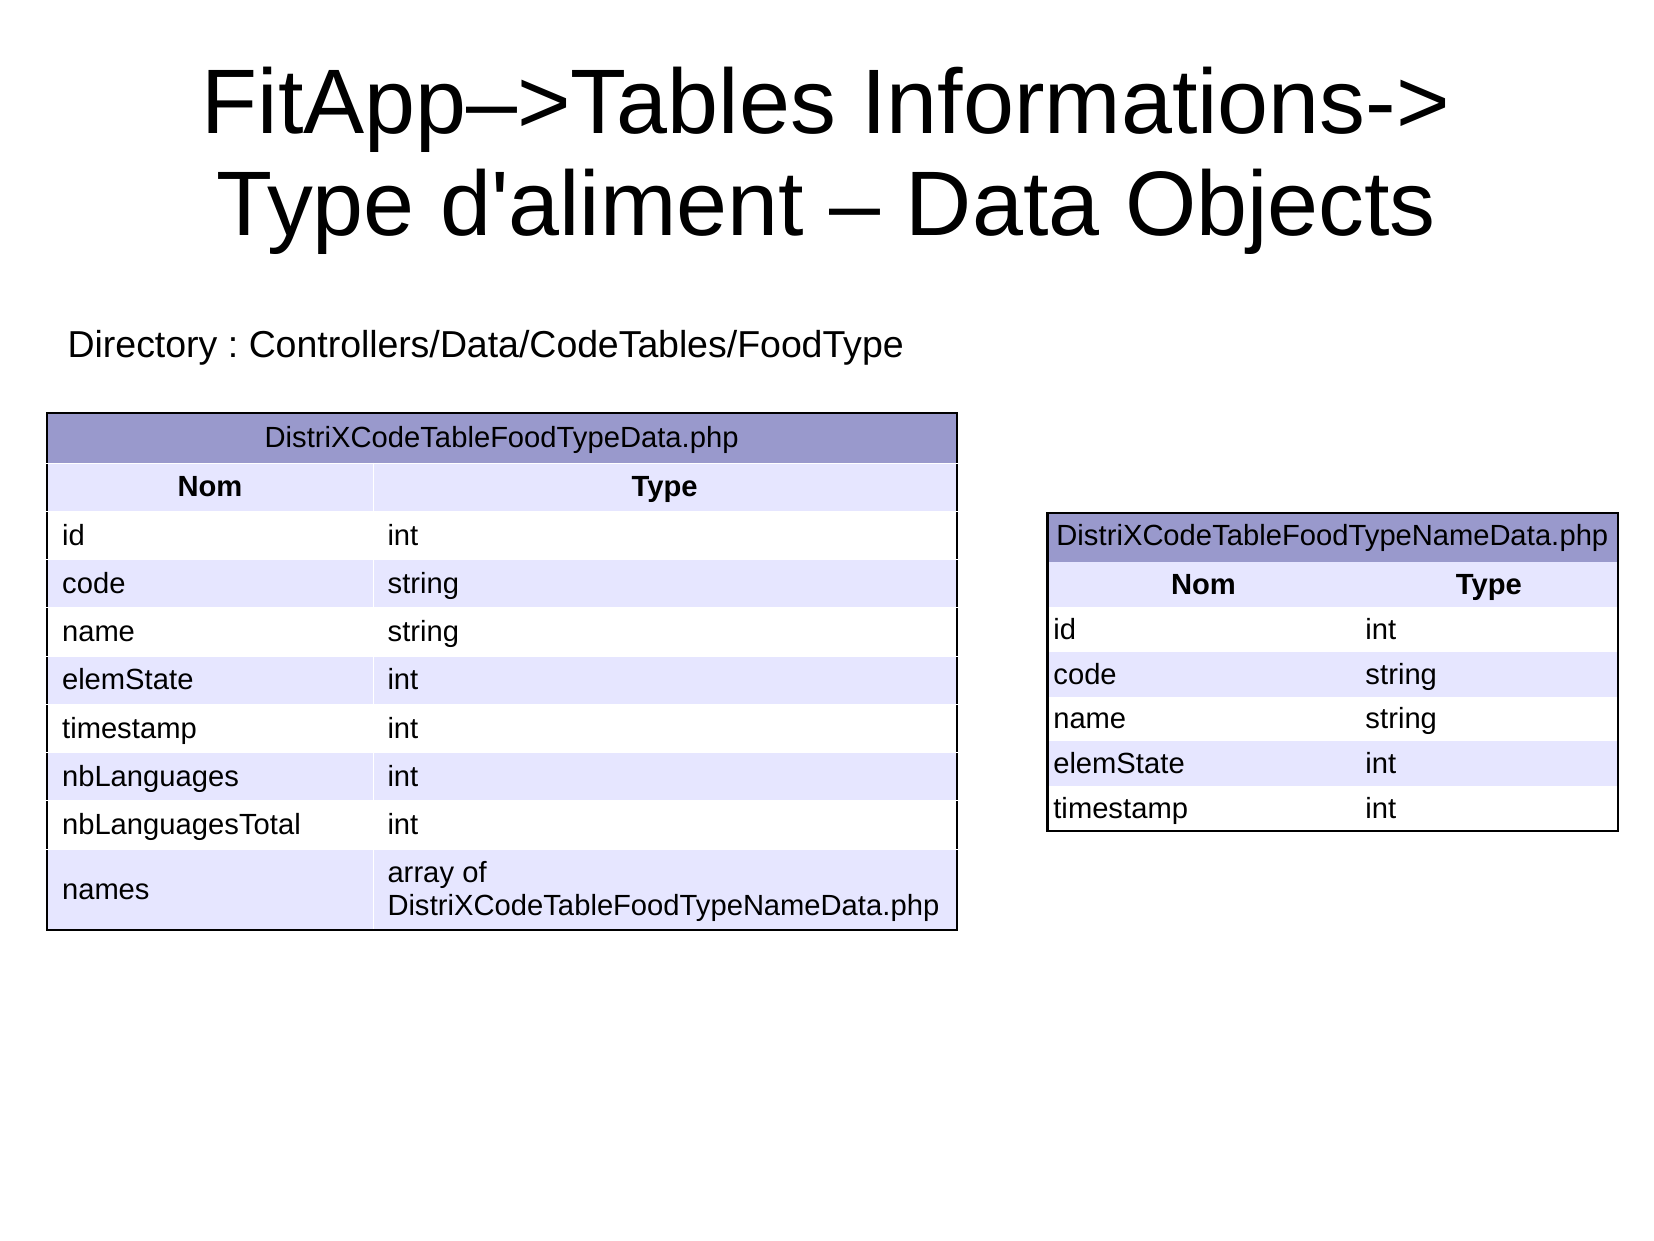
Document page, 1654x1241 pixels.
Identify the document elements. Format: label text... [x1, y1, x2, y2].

table_cell nbLanguagesTotal [48, 801, 373, 849]
table_cell Nom [1049, 562, 1359, 607]
table_cell elemState [1049, 741, 1359, 786]
table_cell Nom [48, 464, 373, 511]
table_cell int [374, 657, 956, 704]
table_cell int [374, 801, 956, 849]
table_cell id [1049, 607, 1359, 652]
table_cell timestamp [48, 705, 373, 752]
table_cell timestamp [1049, 786, 1359, 830]
table_header DistriXCodeTableFoodTypeNameData.php [1049, 514, 1617, 562]
table_cell string [374, 560, 956, 607]
table_cell int [1359, 607, 1617, 652]
table_cell string [1359, 652, 1617, 697]
text_box Directory : Controllers/Data/CodeTables/FoodType [52, 316, 934, 374]
table_cell int [374, 512, 956, 559]
table_cell code [48, 560, 373, 607]
table_cell string [374, 608, 956, 656]
table_cell id [48, 512, 373, 559]
table_cell code [1049, 652, 1359, 697]
table_cell names [48, 850, 373, 929]
table_cell name [1049, 697, 1359, 741]
table_cell int [1359, 786, 1617, 830]
table_cell int [374, 753, 956, 800]
table_cell elemState [48, 657, 373, 704]
table_cell name [48, 608, 373, 656]
table_header DistriXCodeTableFoodTypeData.php [48, 414, 956, 463]
table_cell string [1359, 697, 1617, 741]
table_cell Type [374, 464, 956, 511]
table_cell nbLanguages [48, 753, 373, 800]
table_cell int [1359, 741, 1617, 786]
table_cell array of DistriXCodeTableFoodTypeNameData.php [374, 850, 956, 929]
table_cell Type [1359, 562, 1617, 607]
title FitApp–>Tables Informations-> Type d'aliment – Data Objects [82, 49, 1571, 257]
table_cell int [374, 705, 956, 752]
